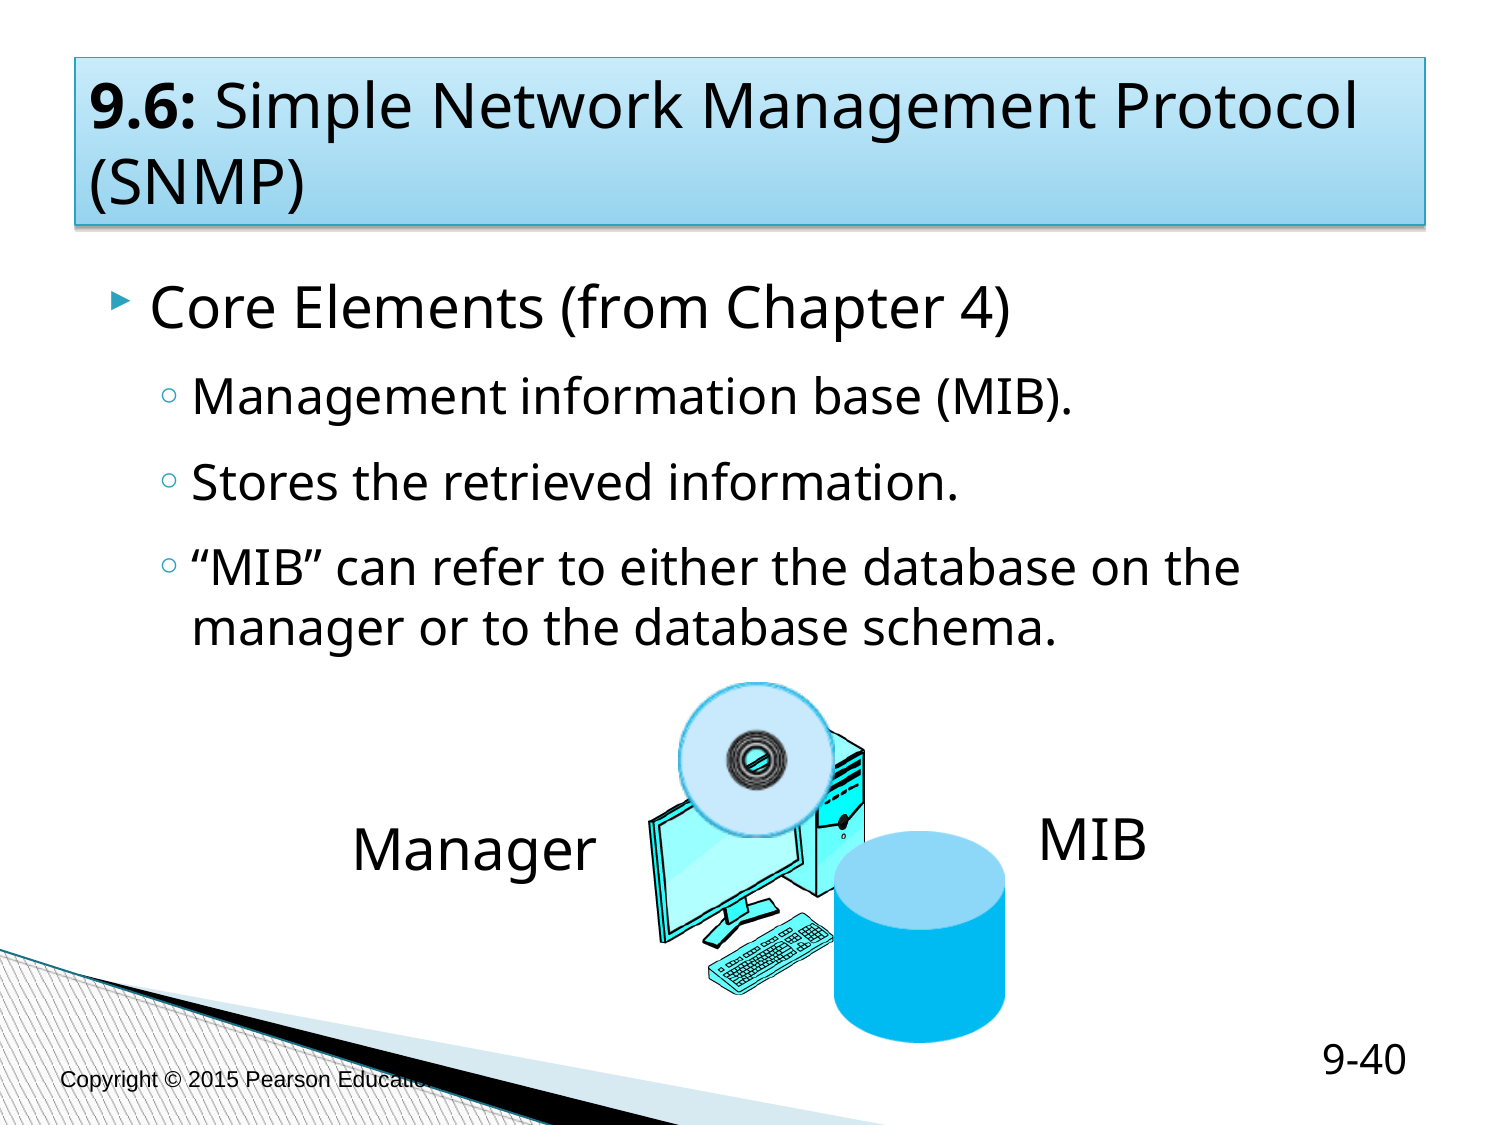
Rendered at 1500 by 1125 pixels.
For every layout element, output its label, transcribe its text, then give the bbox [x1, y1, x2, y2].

footer Copyright © 2015 Pearson Education, Inc. [37, 1050, 513, 1100]
slide_number 9-<number> [1287, 1037, 1423, 1098]
title 9.6: Simple Network Management Protocol (SNMP) [75, 57, 1425, 225]
text_box Manager [336, 804, 613, 890]
list Core Elements (from Chapter 4) Management information base (MIB). Stores the retrieved information. “MIB” can refer to either the database on the manager or to the database schema. [75, 262, 1425, 986]
picture [0, 952, 543, 1125]
picture [648, 682, 1005, 995]
picture [834, 1002, 908, 1043]
picture [932, 1000, 1005, 1043]
text_box MIB [1022, 795, 1163, 880]
